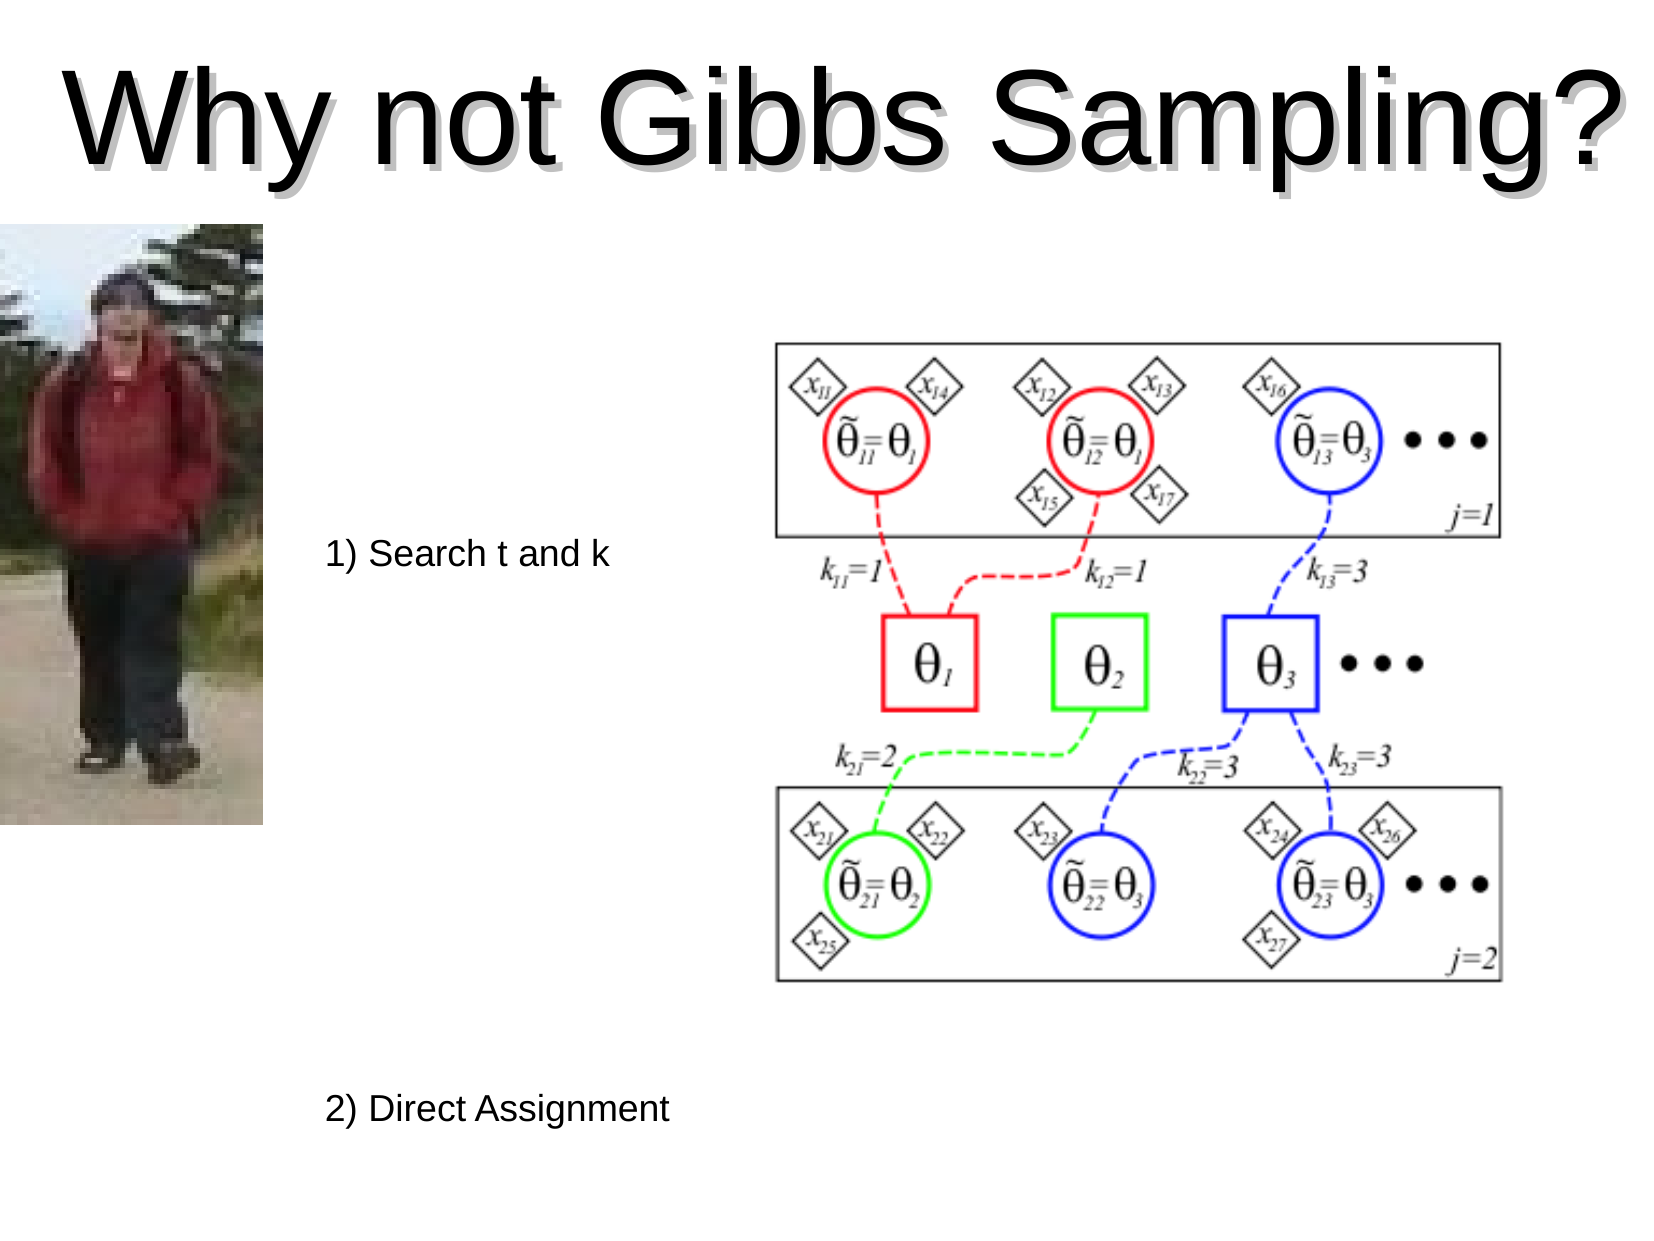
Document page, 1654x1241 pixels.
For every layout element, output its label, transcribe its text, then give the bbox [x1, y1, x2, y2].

text_box 2) Direct Assignment [310, 1080, 751, 1142]
picture [0, 224, 263, 826]
text_box Why not Gibbs Sampling? [46, 34, 1654, 218]
picture [750, 315, 1538, 1013]
text_box 1) Search t and k [310, 525, 676, 587]
